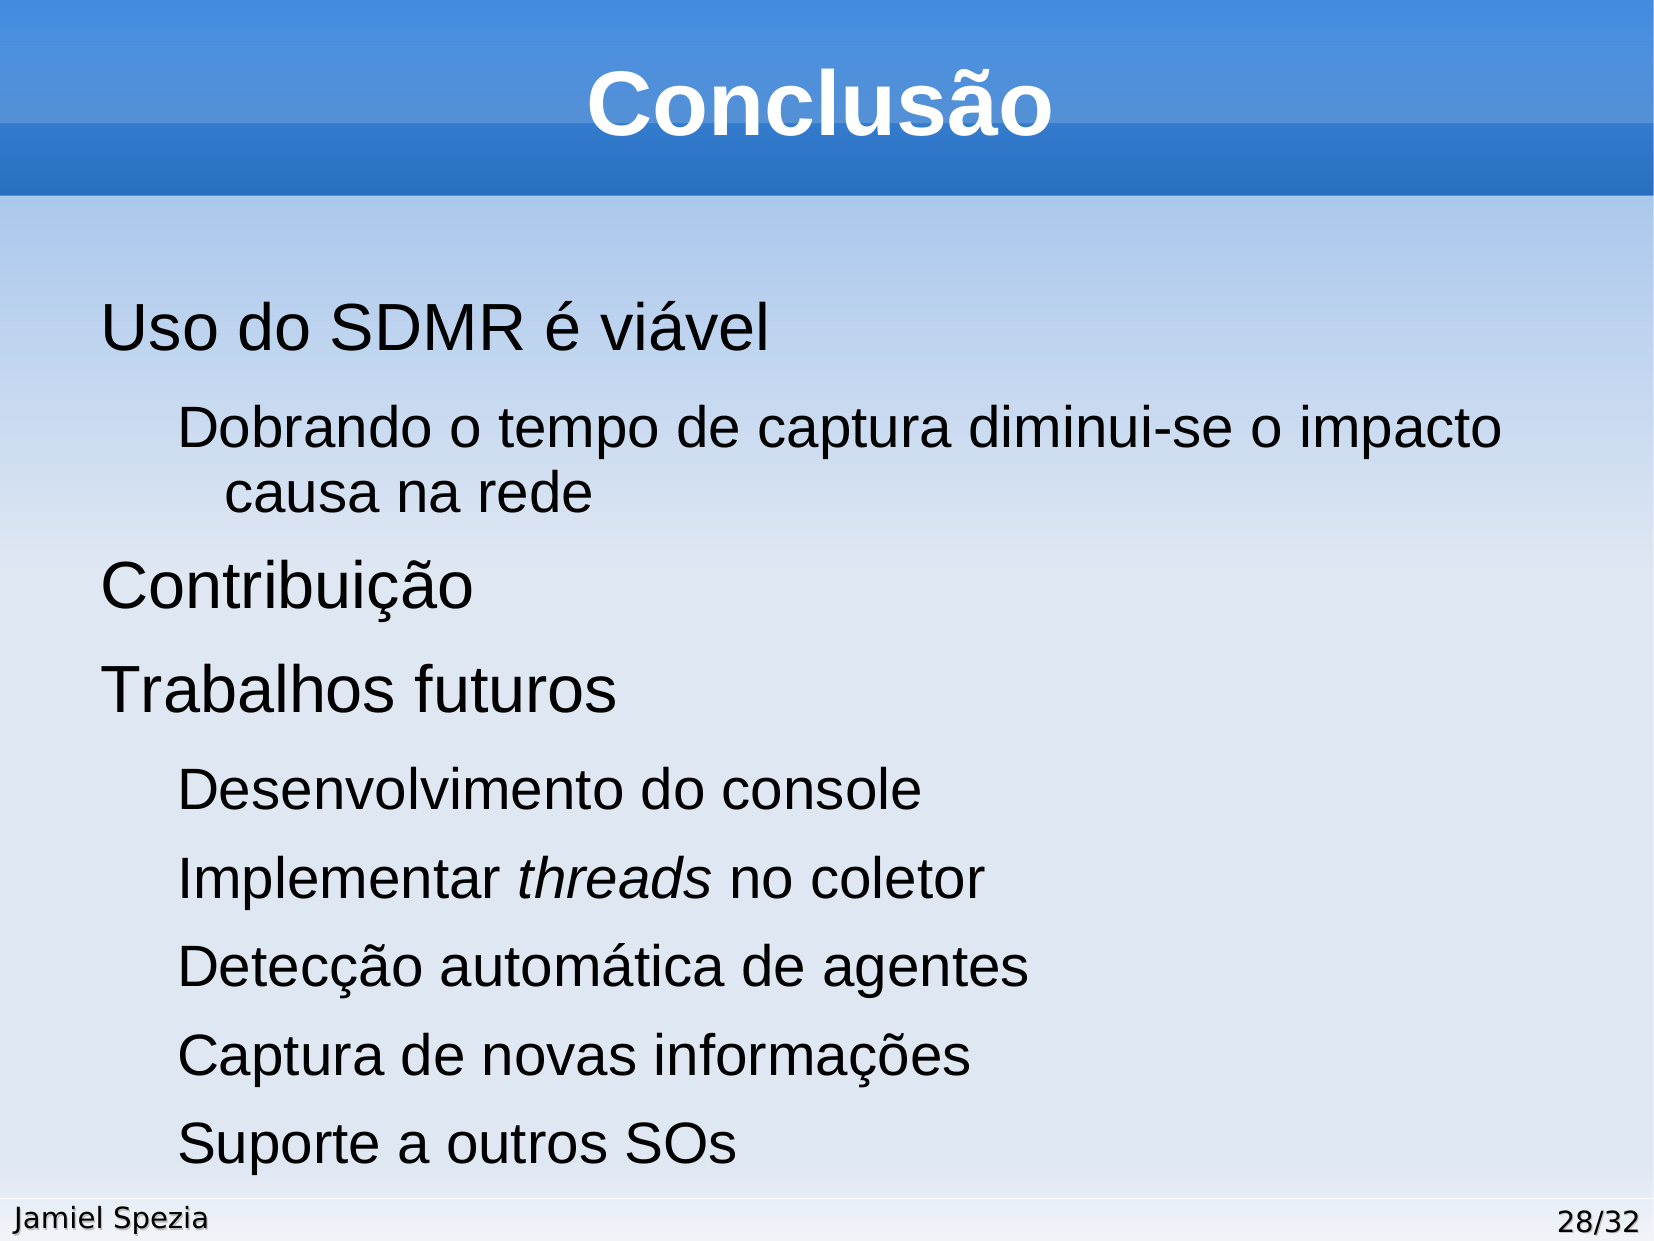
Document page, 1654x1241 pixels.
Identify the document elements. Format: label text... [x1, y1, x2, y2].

picture [0, 0, 1654, 1198]
picture [0, 1199, 1654, 1241]
title Conclusão [76, 0, 1565, 208]
list Uso do SDMR é viável Dobrando o tempo de captura diminui-se o impacto causa na rede Contribuição Trabalhos futuros Desenvolvimento do console Implementar threads no coletor Detecção automática de agentes Captura de novas informações Suporte a outros SOs [82, 290, 1571, 1205]
